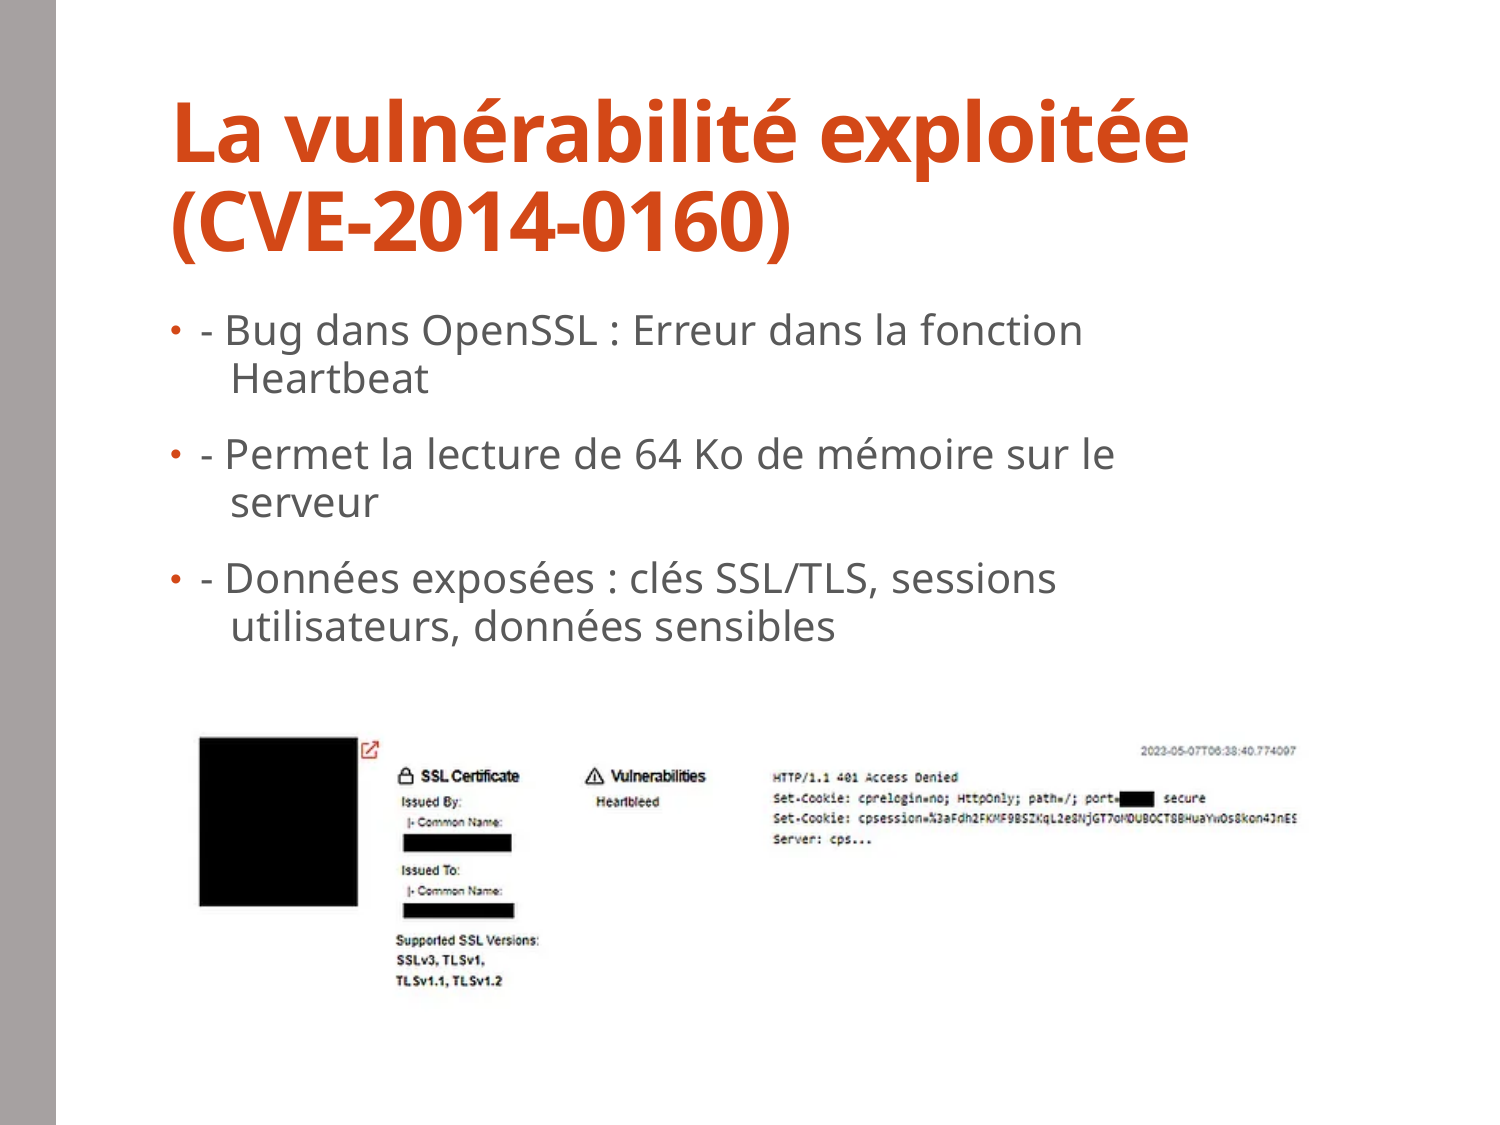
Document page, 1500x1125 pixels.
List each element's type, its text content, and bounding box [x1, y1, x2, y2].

title La vulnérabilité exploitée (CVE-2014-0160) [155, 60, 1348, 278]
picture [181, 707, 1321, 1012]
list - Bug dans OpenSSL : Erreur dans la fonction Heartbeat - Permet la lecture de 64 Ko de mémoire sur le serveur - Données exposées : clés SSL/TLS, sessions utilisateurs, données sensibles [155, 299, 1213, 1014]
